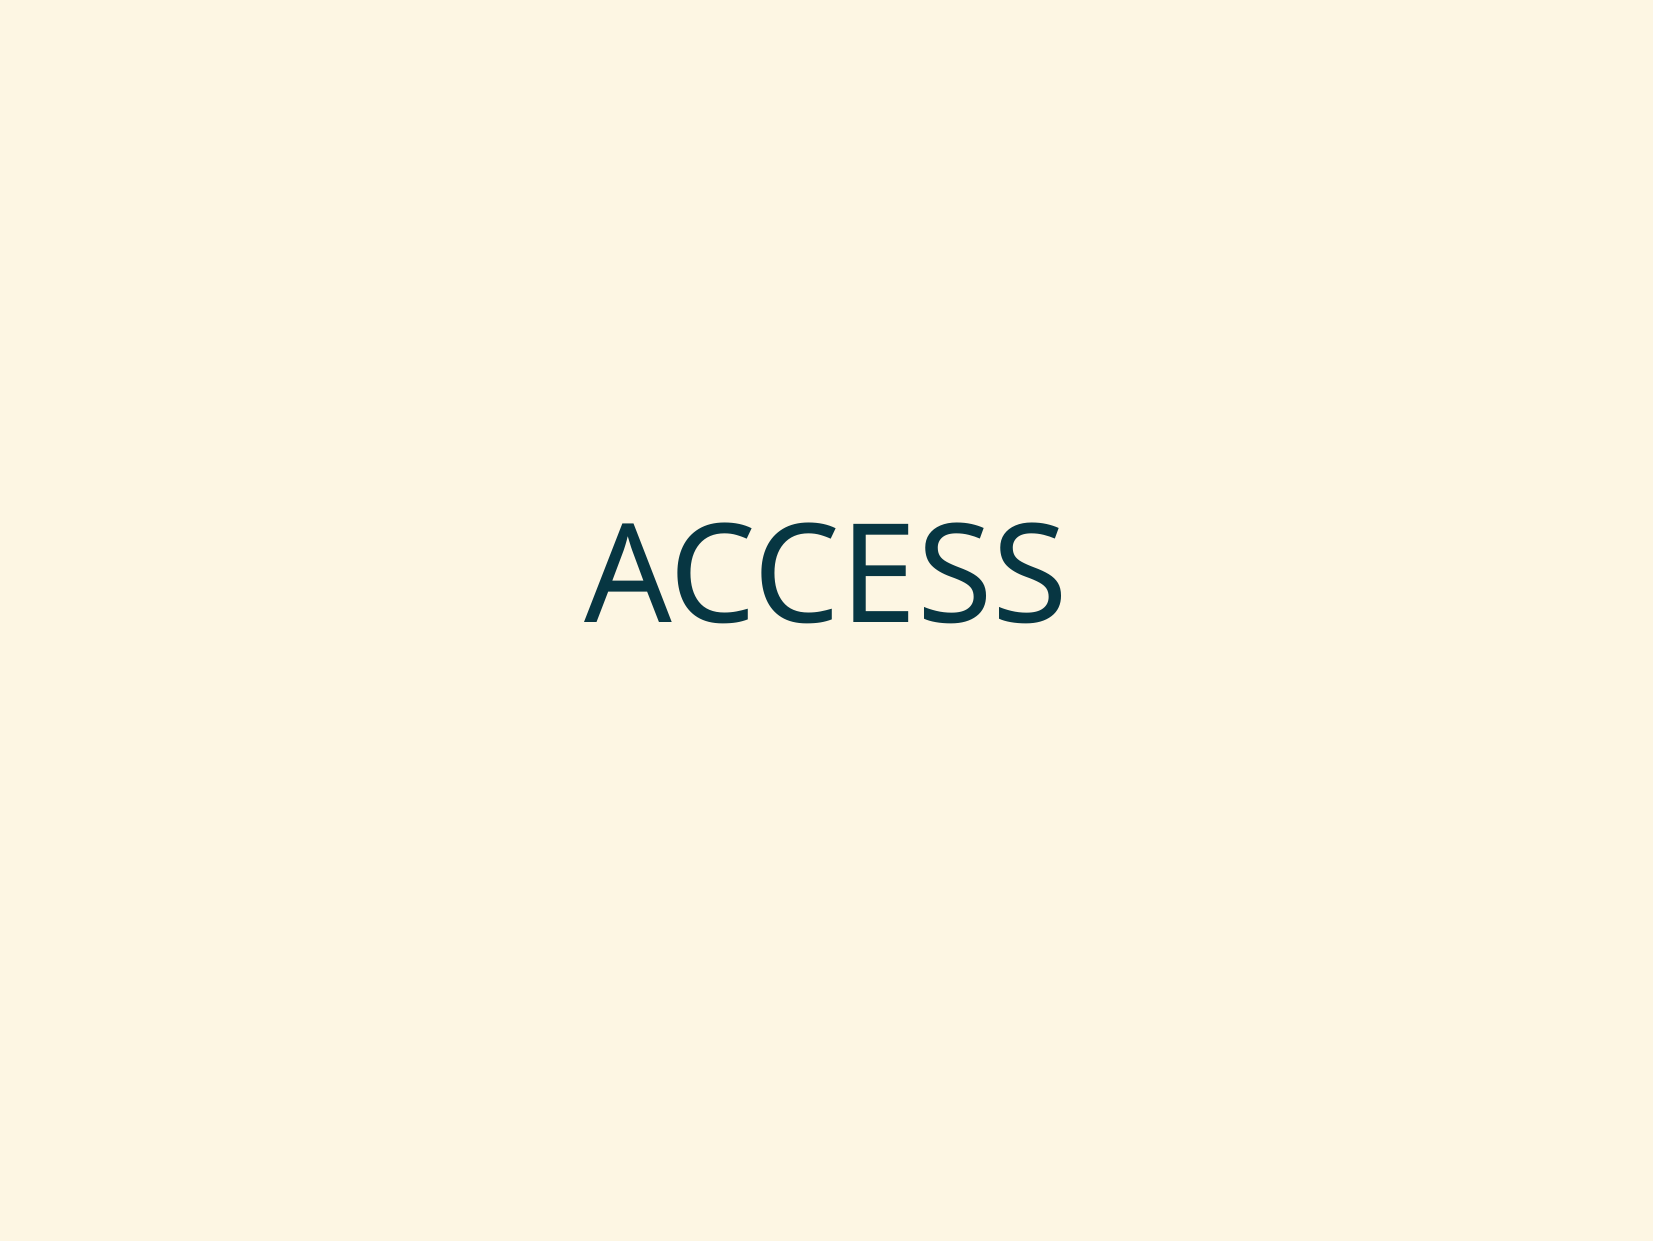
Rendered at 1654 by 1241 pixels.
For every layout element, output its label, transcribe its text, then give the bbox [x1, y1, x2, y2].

title ACCESS [82, 465, 1571, 673]
